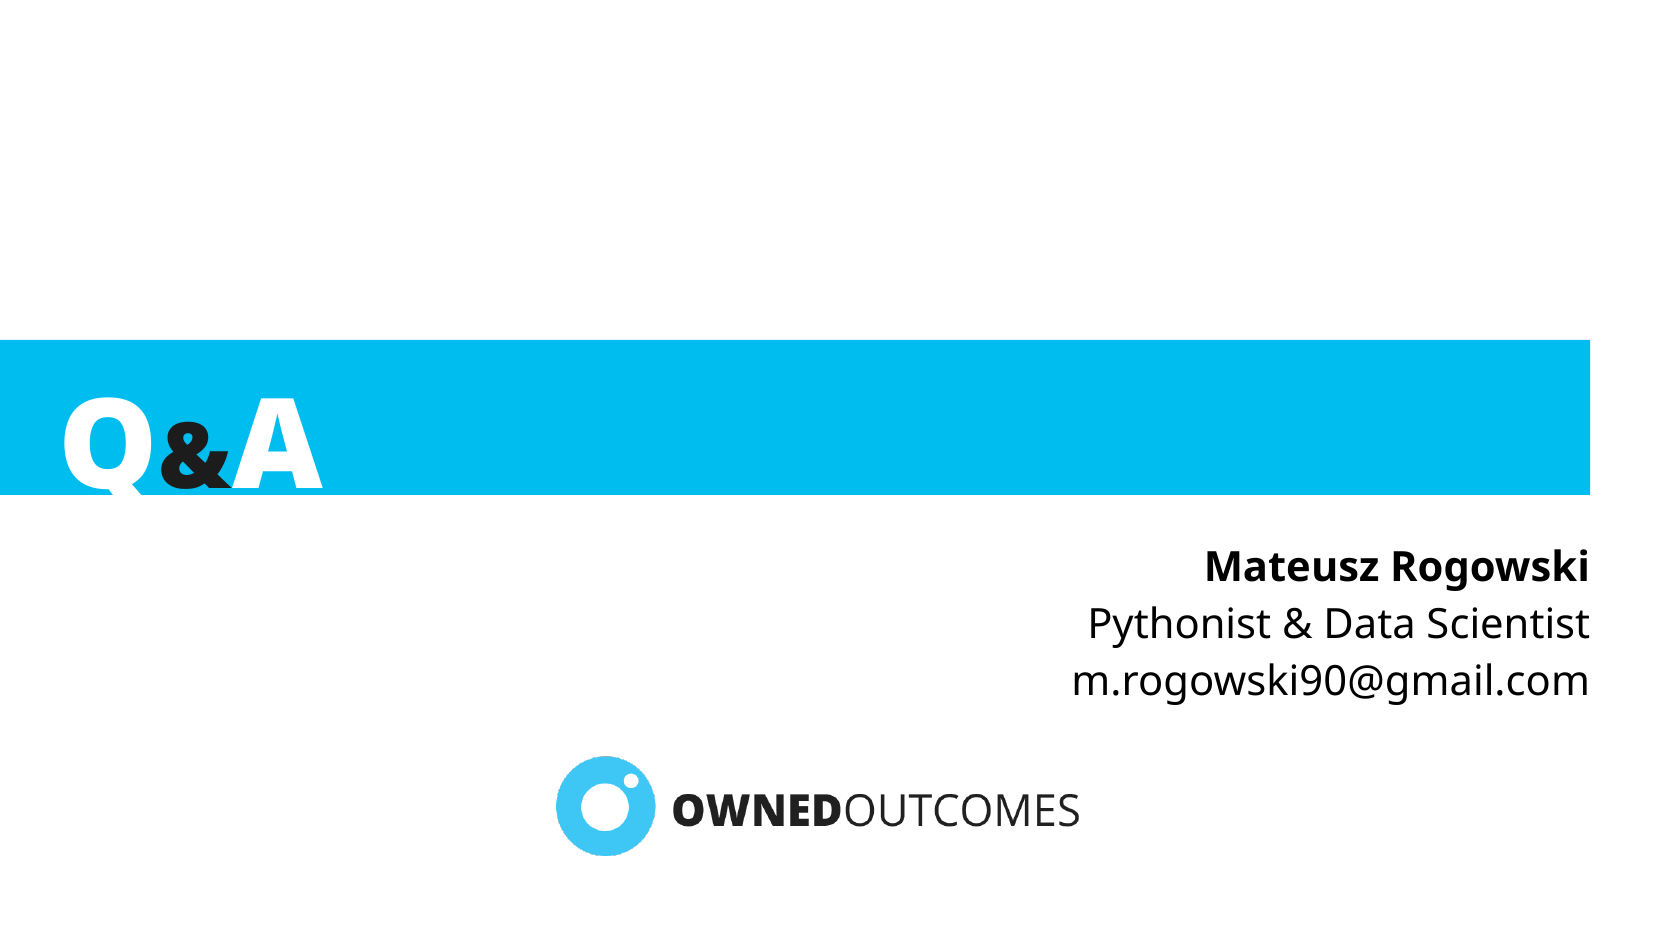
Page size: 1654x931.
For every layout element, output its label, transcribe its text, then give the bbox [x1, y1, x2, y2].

title Q&A [59, 354, 1595, 466]
picture [509, 721, 1118, 901]
text_box Mateusz Rogowski Pythonist & Data Scientist m.rogowski90@gmail.com [45, 529, 1606, 691]
